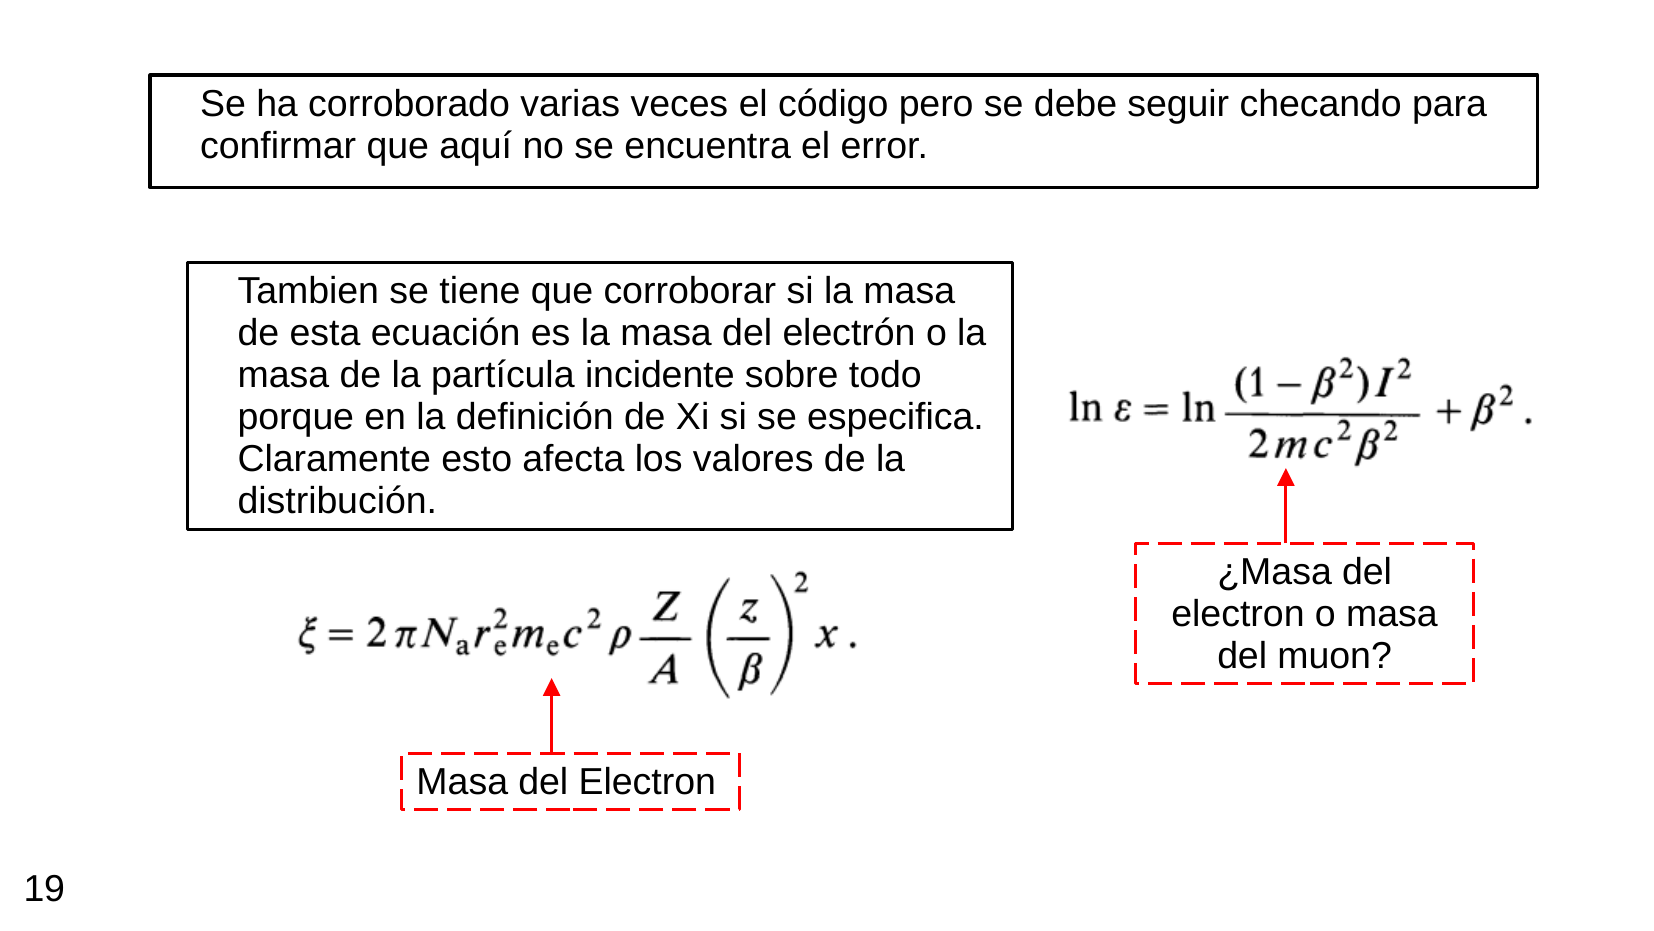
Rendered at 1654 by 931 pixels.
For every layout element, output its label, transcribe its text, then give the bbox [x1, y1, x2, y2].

text_box <number> [8, 860, 638, 931]
picture [289, 562, 863, 716]
text_box Se ha corroborado varias veces el código pero se debe seguir checando para confirmar que aquí no se encuentra el error. [150, 75, 1538, 188]
text_box ¿Masa del electron o masa del muon? [1135, 543, 1474, 684]
text_box Tambien se tiene que corroborar si la masa de esta ecuación es la masa del electrón o la masa de la partícula incidente sobre todo porque en la definición de Xi si se especifica. Claramente esto afecta los valores de la distribución. [187, 262, 1013, 530]
picture [1050, 337, 1541, 488]
text_box Masa del Electron [401, 753, 740, 810]
